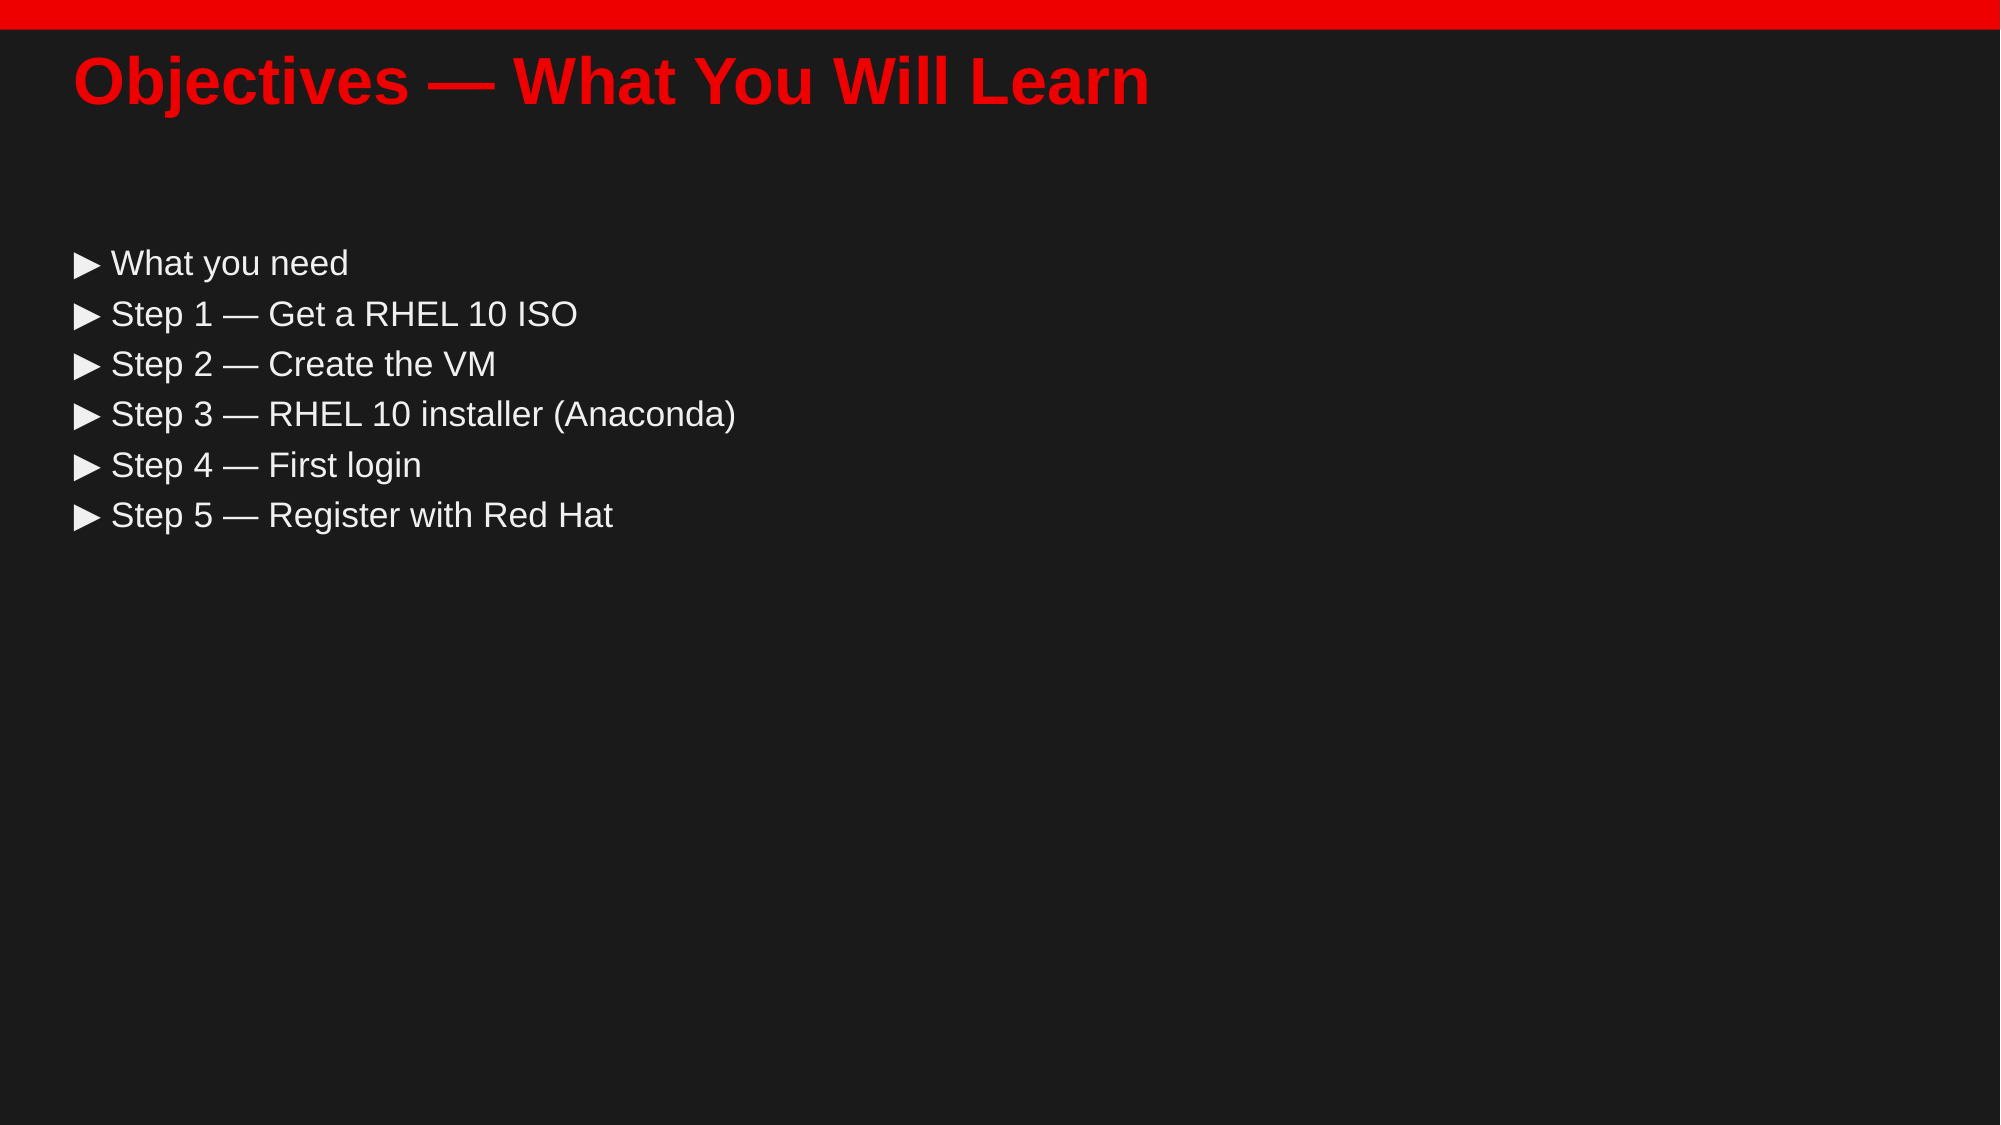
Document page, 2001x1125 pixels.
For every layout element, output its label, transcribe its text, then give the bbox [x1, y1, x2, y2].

text_box [0, 0, 2001, 30]
text_box ▶ What you need ▶ Step 1 — Get a RHEL 10 ISO ▶ Step 2 — Create the VM ▶ Step 3 — RHEL 10 installer (Anaconda) ▶ Step 4 — First login ▶ Step 5 — Register with Red Hat [59, 236, 1942, 1037]
text_box Objectives — What You Will Learn [59, 36, 1942, 208]
